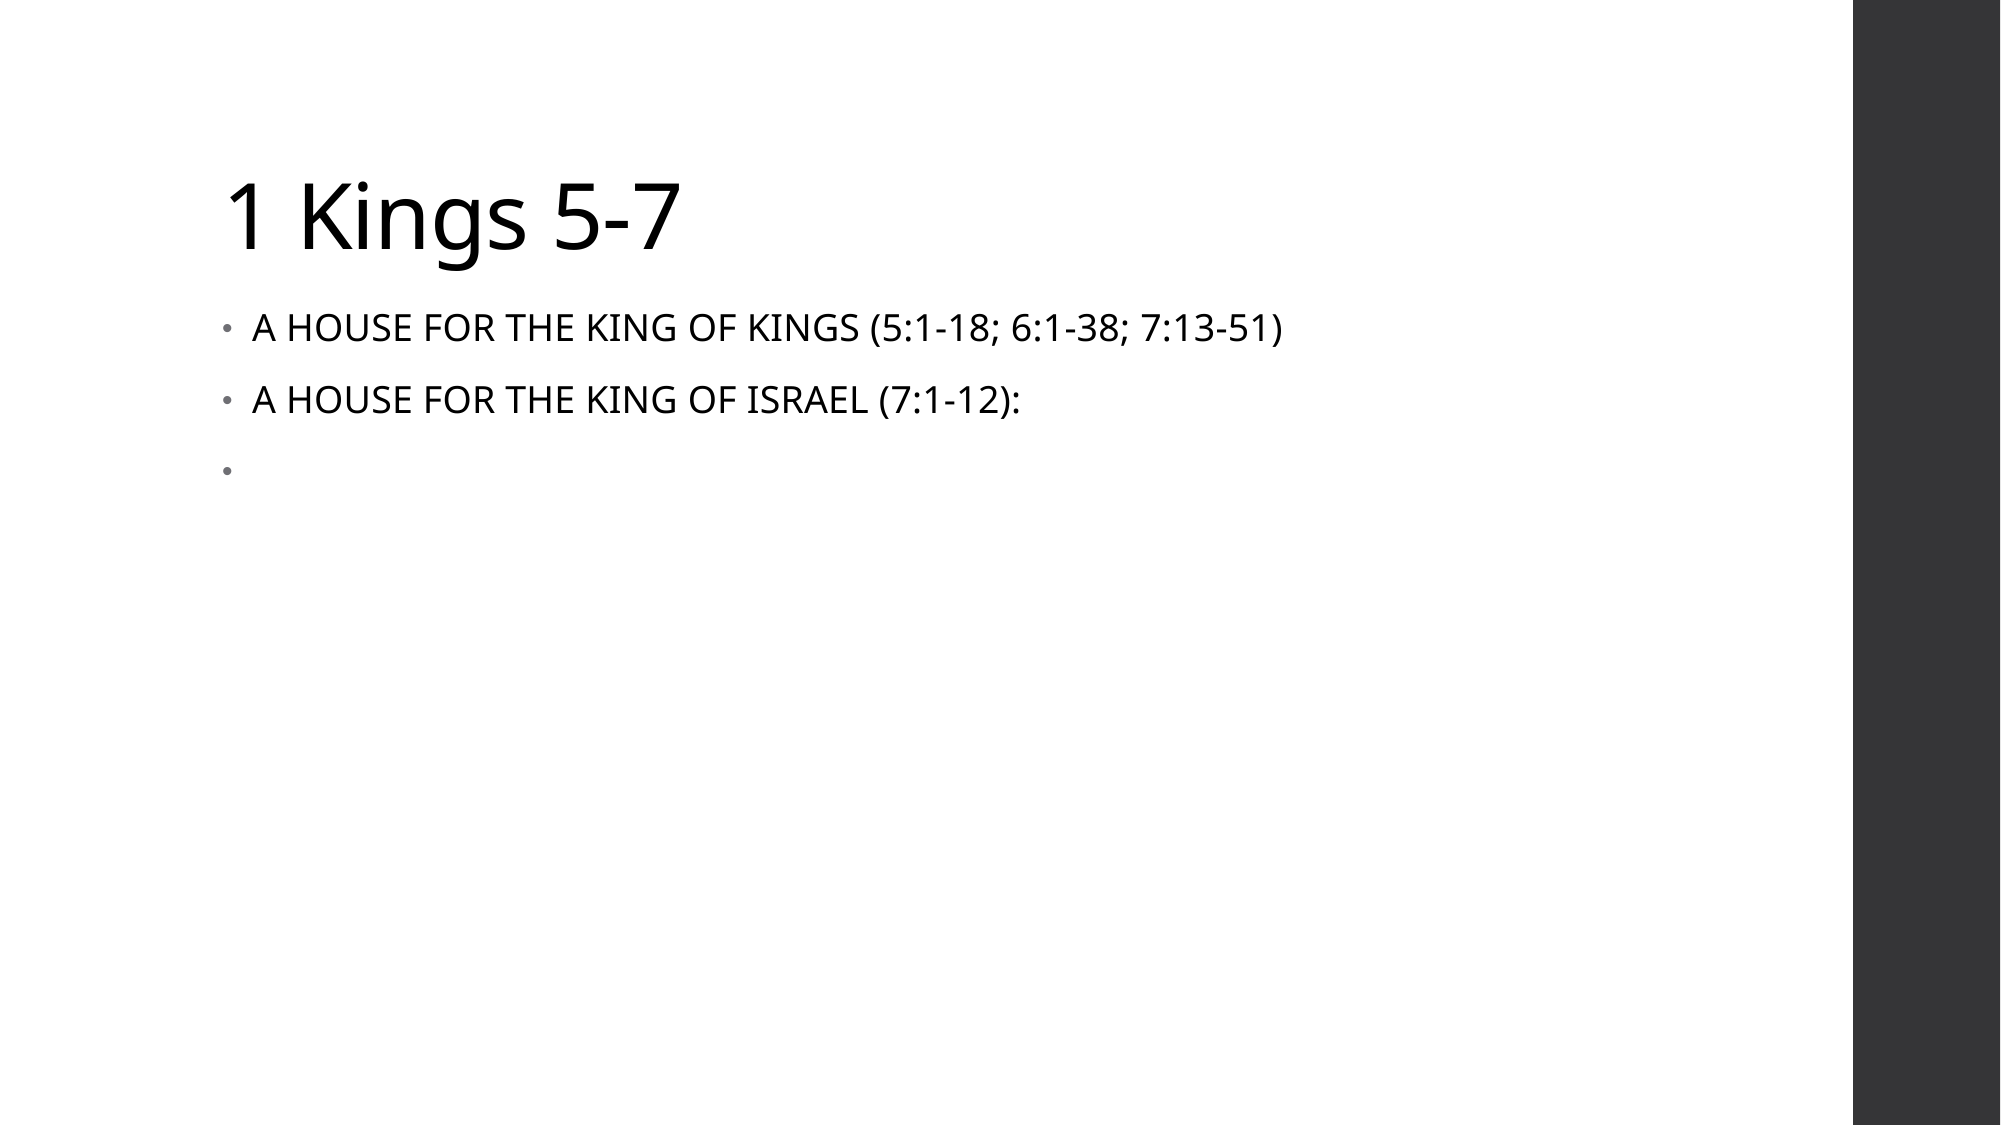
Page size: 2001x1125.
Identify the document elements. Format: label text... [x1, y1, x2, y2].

list A HOUSE FOR THE KING OF KINGS (5:1-18; 6:1-38; 7:13-51) A HOUSE FOR THE KING OF ISRAEL (7:1-12): [206, 299, 1617, 1014]
title 1 Kings 5-7 [206, 60, 1797, 278]
